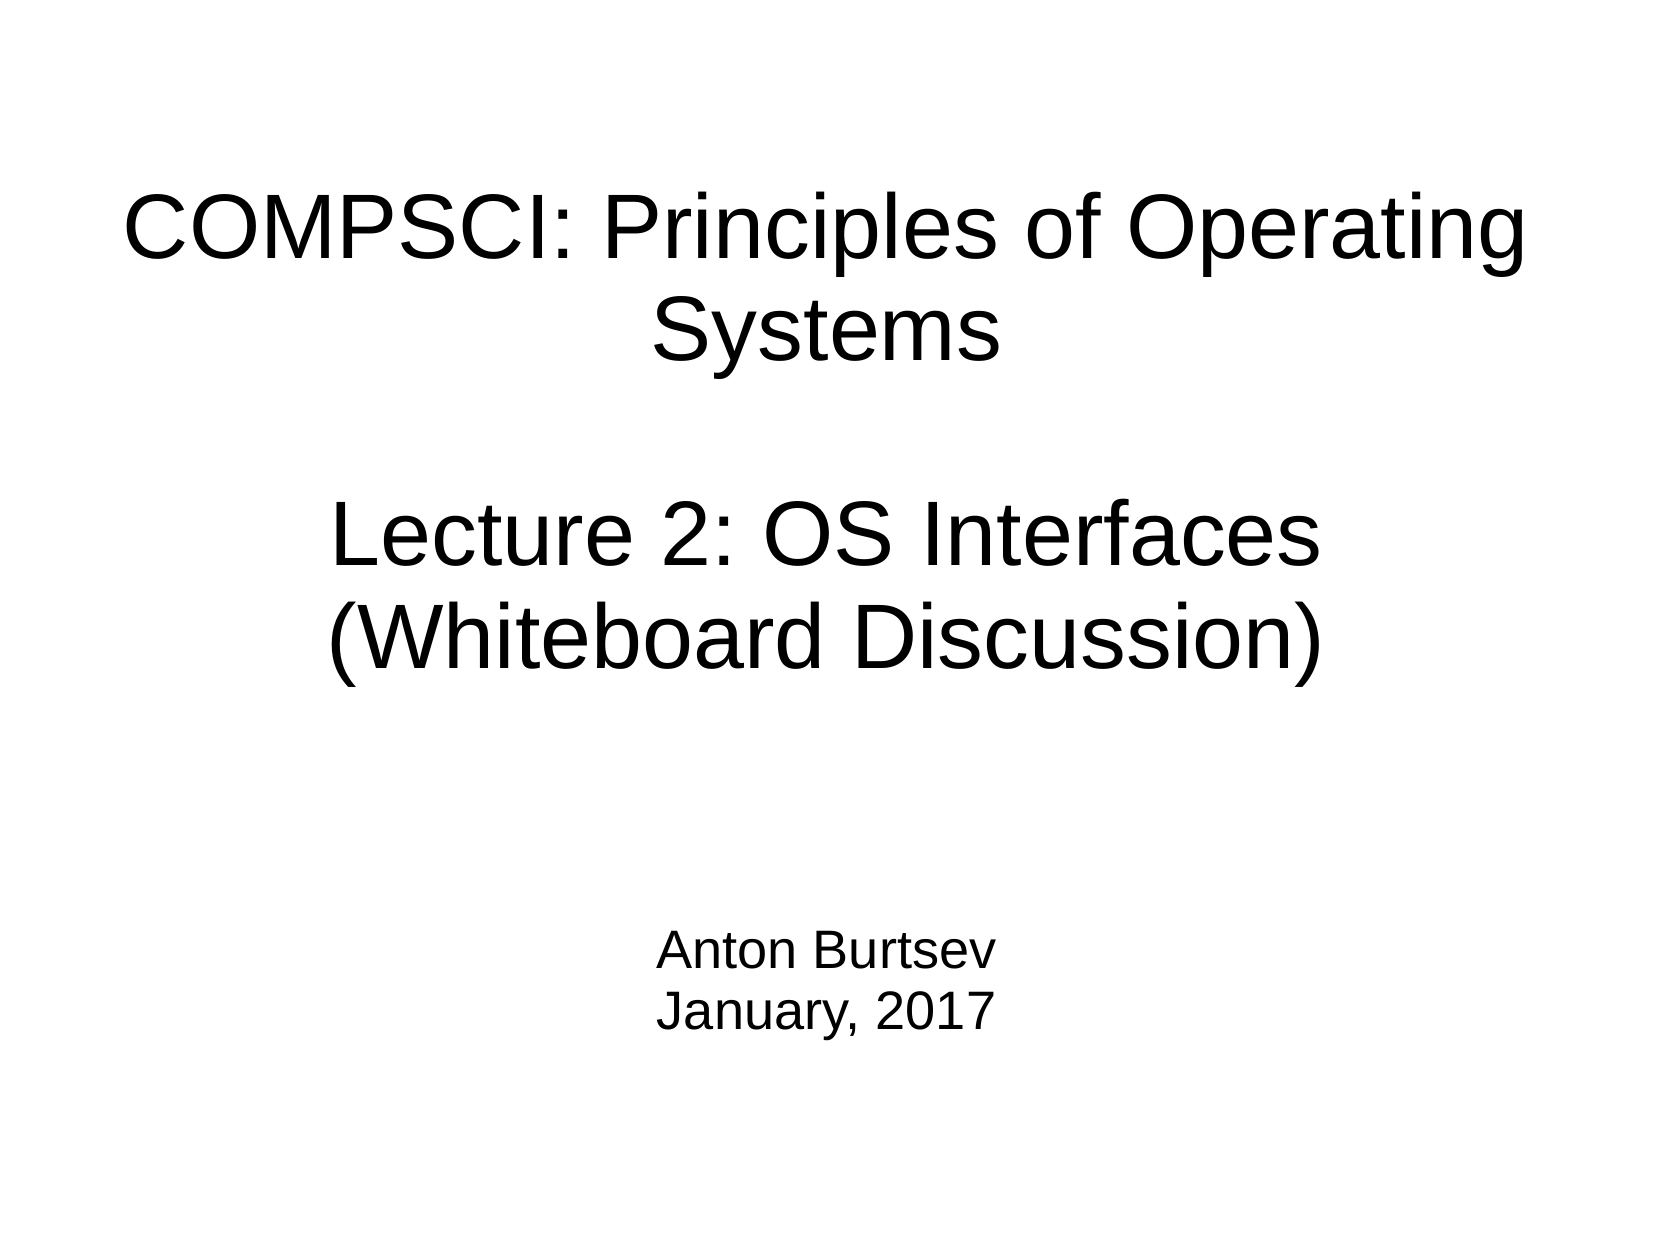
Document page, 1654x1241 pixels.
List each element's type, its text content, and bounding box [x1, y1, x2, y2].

title COMPSCI: Principles of Operating Systems Lecture 2: OS Interfaces (Whiteboard Discussion) [82, 113, 1571, 637]
subtitle Anton Burtsev January, 2017 [82, 637, 1571, 1109]
